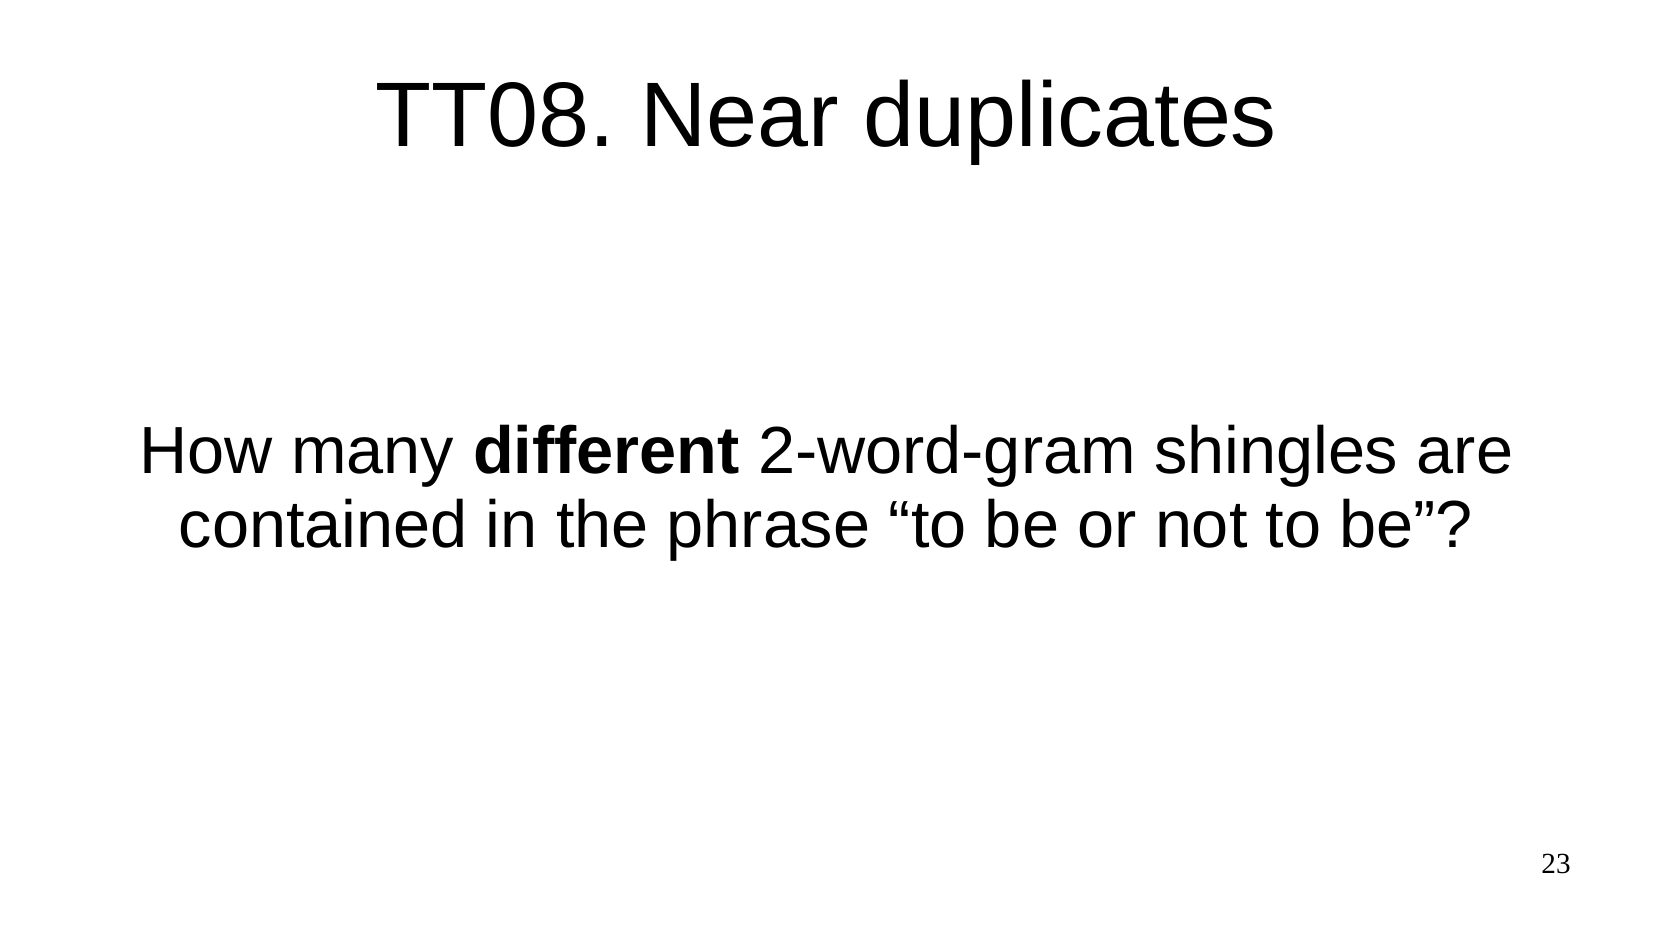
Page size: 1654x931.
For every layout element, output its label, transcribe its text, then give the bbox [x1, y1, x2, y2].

subtitle How many different 2-word-gram shingles are contained in the phrase “to be or not to be”? [82, 217, 1571, 758]
title TT08. Near duplicates [82, 37, 1571, 193]
